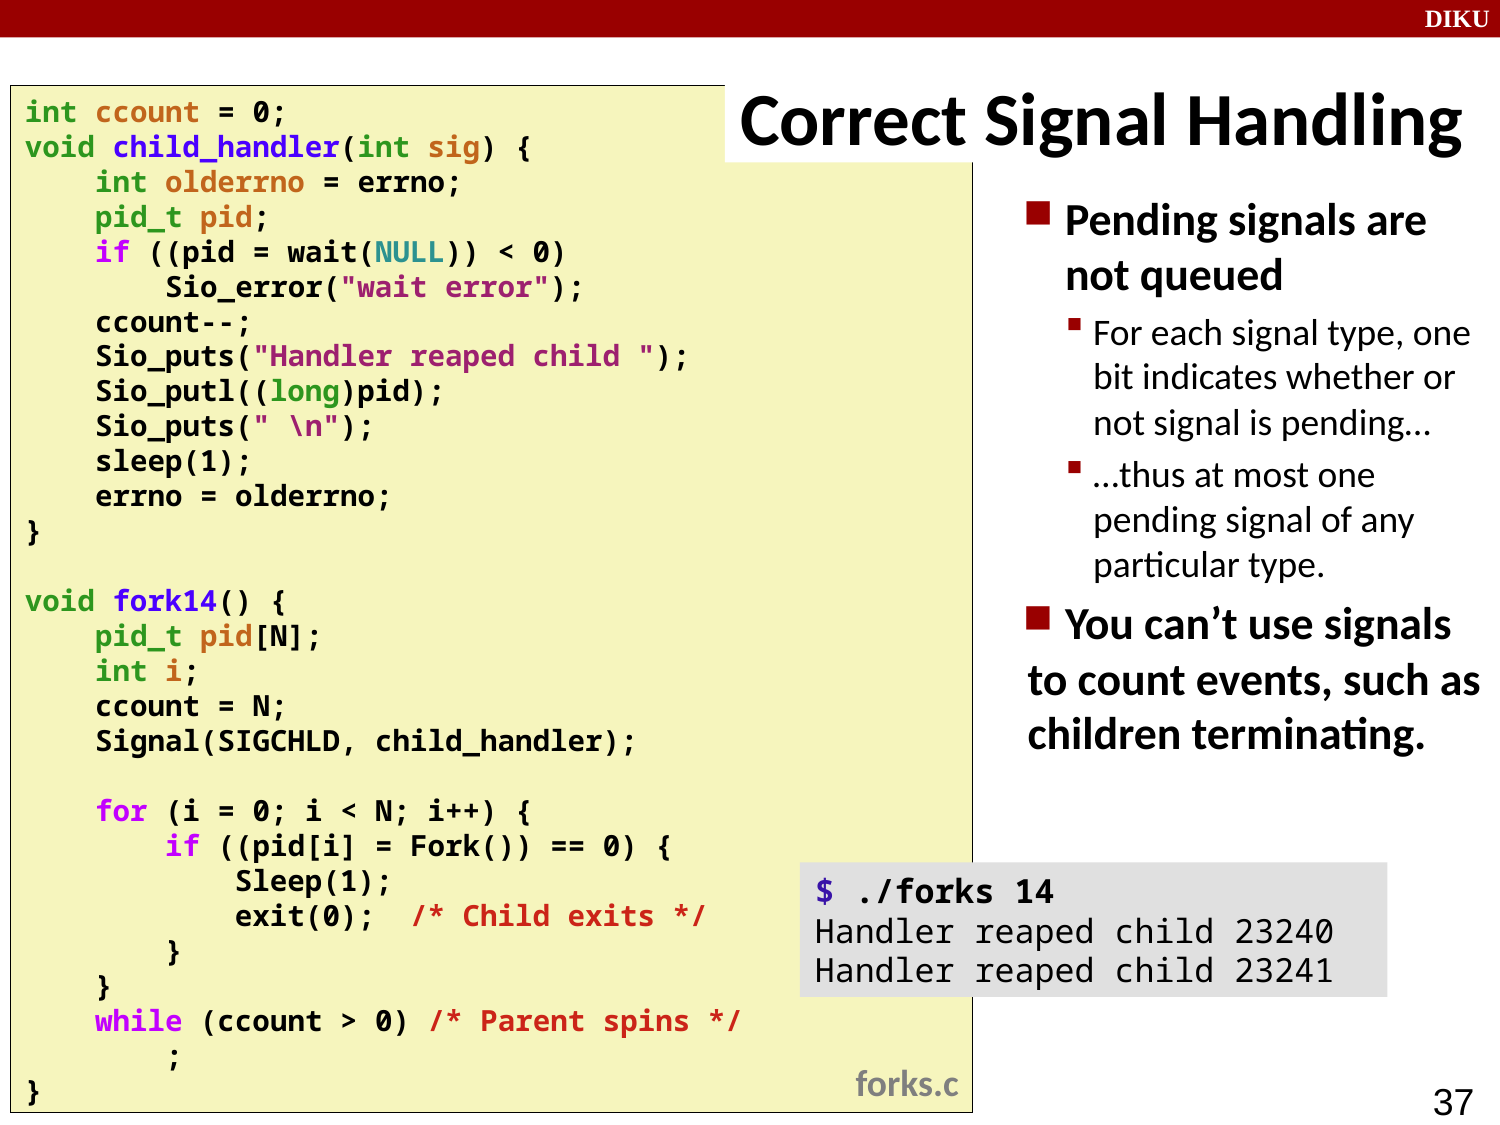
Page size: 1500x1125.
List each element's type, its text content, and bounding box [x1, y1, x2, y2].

text_box Correct Signal Handling [724, 68, 1488, 163]
text_box $ ./forks 14 Handler reaped child 23240 Handler reaped child 23241 [799, 862, 1388, 997]
text_box Pending signals are not queued For each signal type, one bit indicates whether or not signal is pending… …thus at most one pending signal of any particular type. You can’t use signals to count events, such as children terminating. [1012, 182, 1500, 800]
text_box int ccount = 0; void child_handler(int sig) { int olderrno = errno; pid_t pid; if ((pid = wait(NULL)) < 0) Sio_error("wait error"); ccount--; Sio_puts("Handler reaped child "); Sio_putl((long)pid); Sio_puts(" \n"); sleep(1); errno = olderrno; } void fork14() { pid_t pid[N]; int i; ccount = N; Signal(SIGCHLD, child_handler); for (i = 0; i < N; i++) { if ((pid[i] = Fork()) == 0) { Sleep(1); exit(0); /* Child exits */ } } while (ccount > 0) /* Parent spins */ ; } [10, 85, 973, 1113]
text_box forks.c [840, 1051, 974, 1112]
